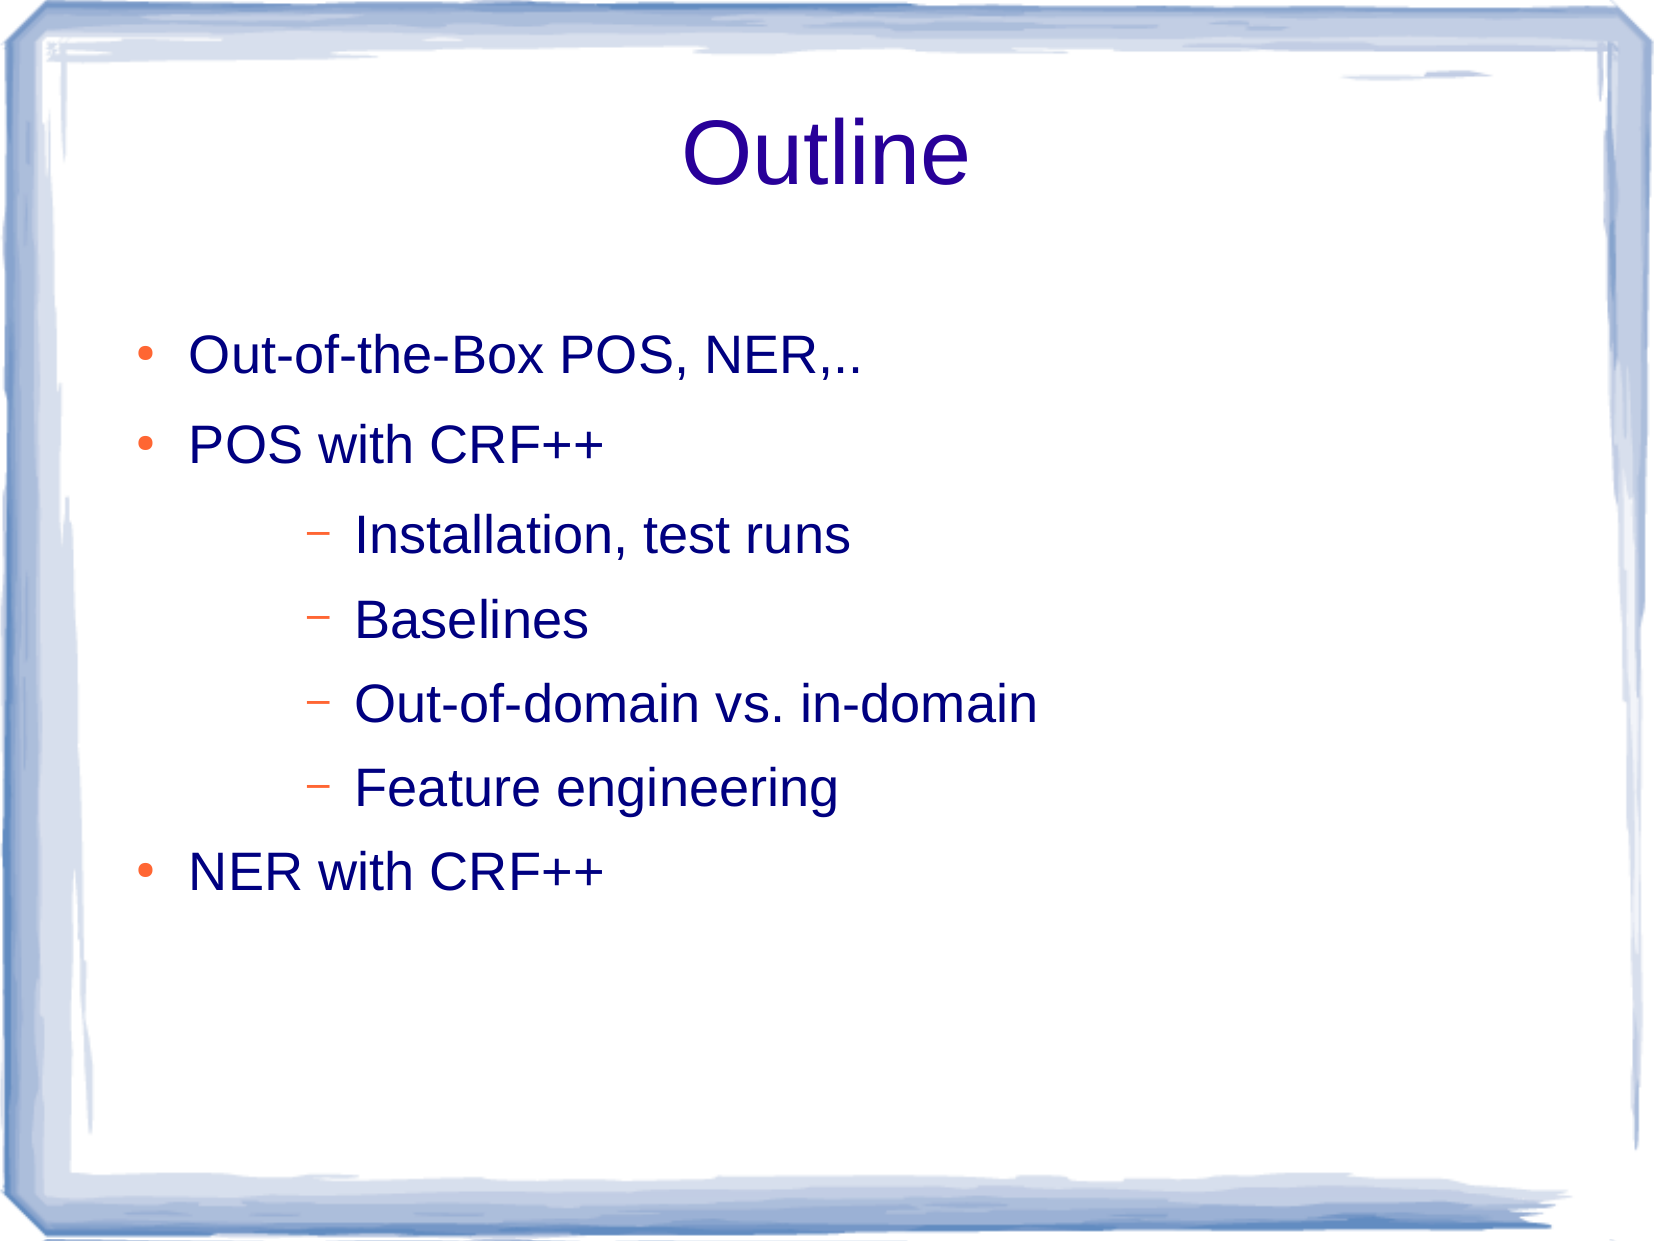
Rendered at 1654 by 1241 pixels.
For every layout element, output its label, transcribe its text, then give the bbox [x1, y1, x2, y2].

picture [0, 0, 1654, 1241]
title Outline [82, 49, 1571, 257]
list Out-of-the-Box POS, NER,.. POS with CRF++ Installation, test runs Baselines Out-of-domain vs. in-domain Feature engineering NER with CRF++ [118, 324, 1538, 1241]
